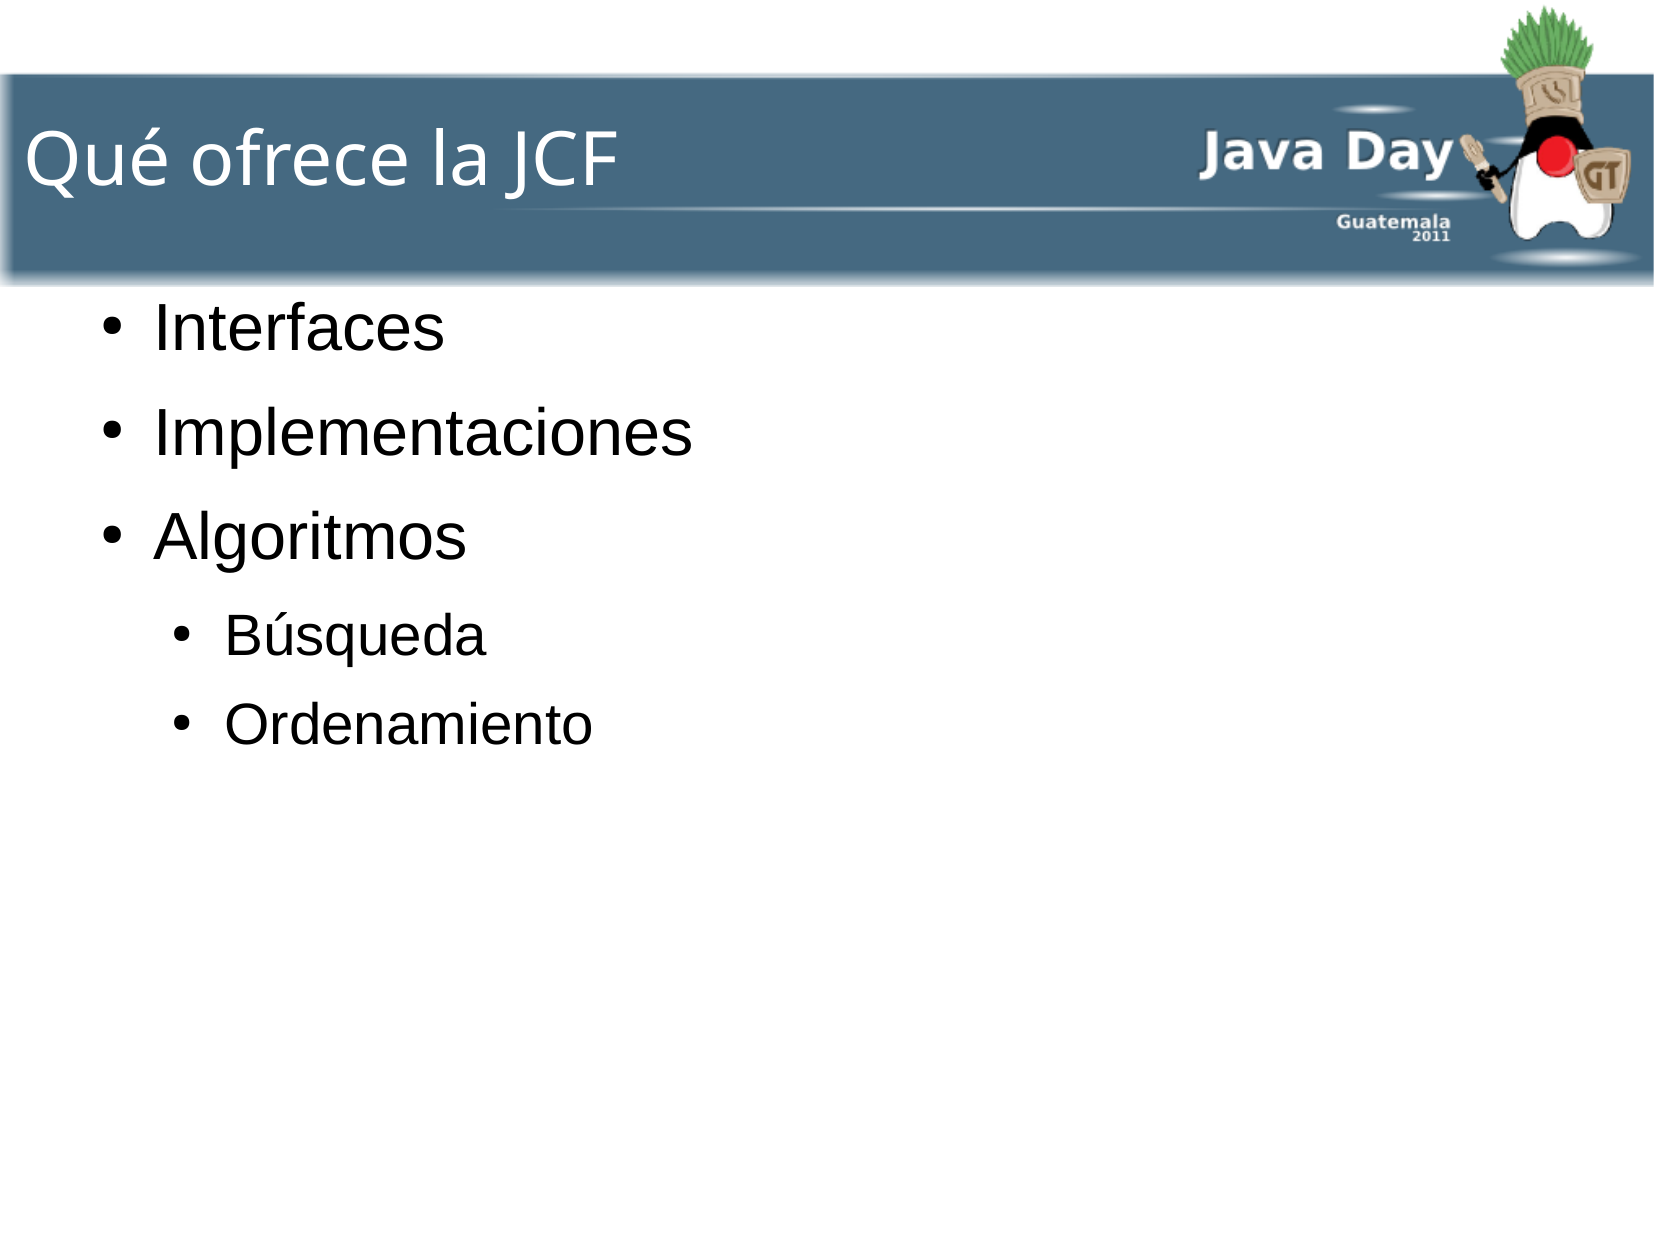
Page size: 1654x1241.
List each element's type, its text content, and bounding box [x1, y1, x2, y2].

list Interfaces Implementaciones Algoritmos Búsqueda Ordenamiento [82, 290, 1571, 1109]
picture [0, 3, 1654, 287]
title Qué ofrece la JCF [23, 52, 1512, 260]
